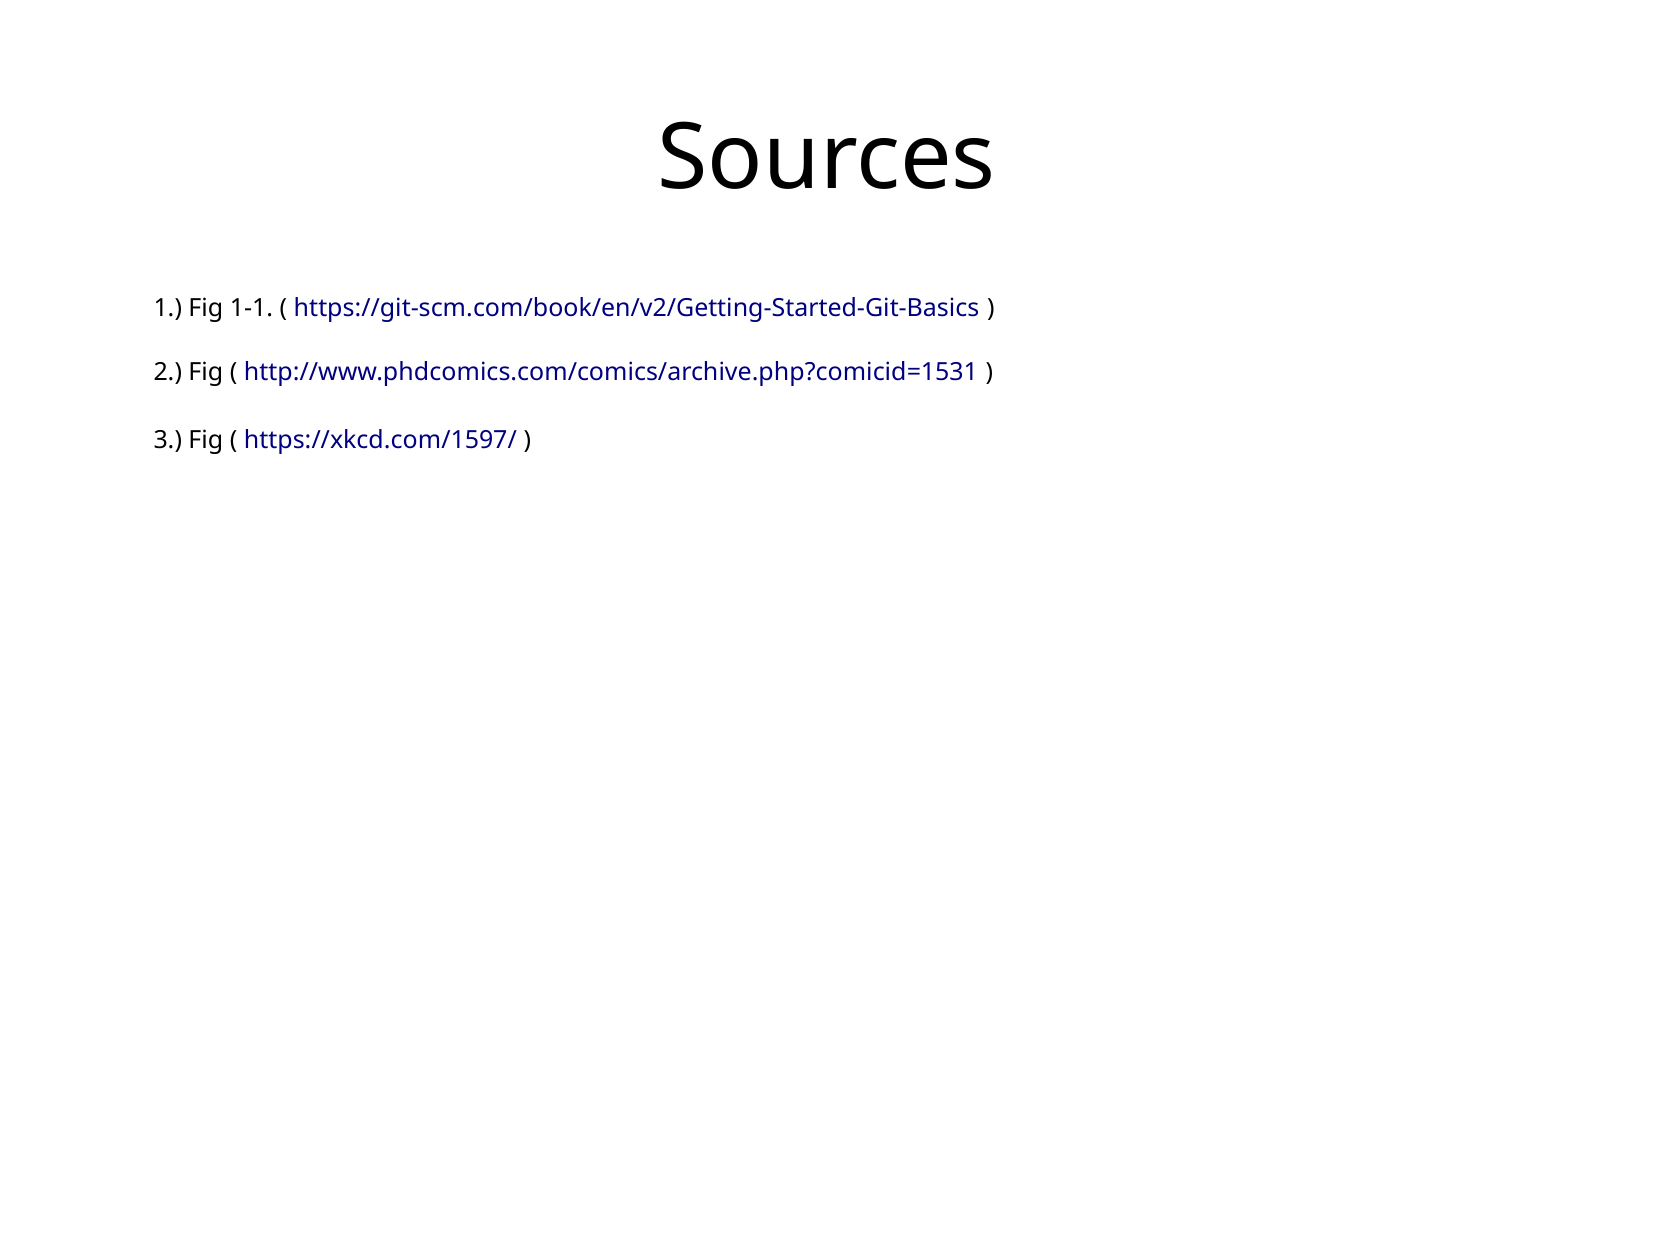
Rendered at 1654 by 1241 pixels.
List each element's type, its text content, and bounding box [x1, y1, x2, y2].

list 1.) Fig 1-1. ( https://git-scm.com/book/en/v2/Getting-Started-Git-Basics ) 2.) Fig ( http://www.phdcomics.com/comics/archive.php?comicid=1531 ) 3.) Fig ( https://xkcd.com/1597/ ) [82, 290, 1571, 1010]
title Sources [82, 49, 1571, 257]
